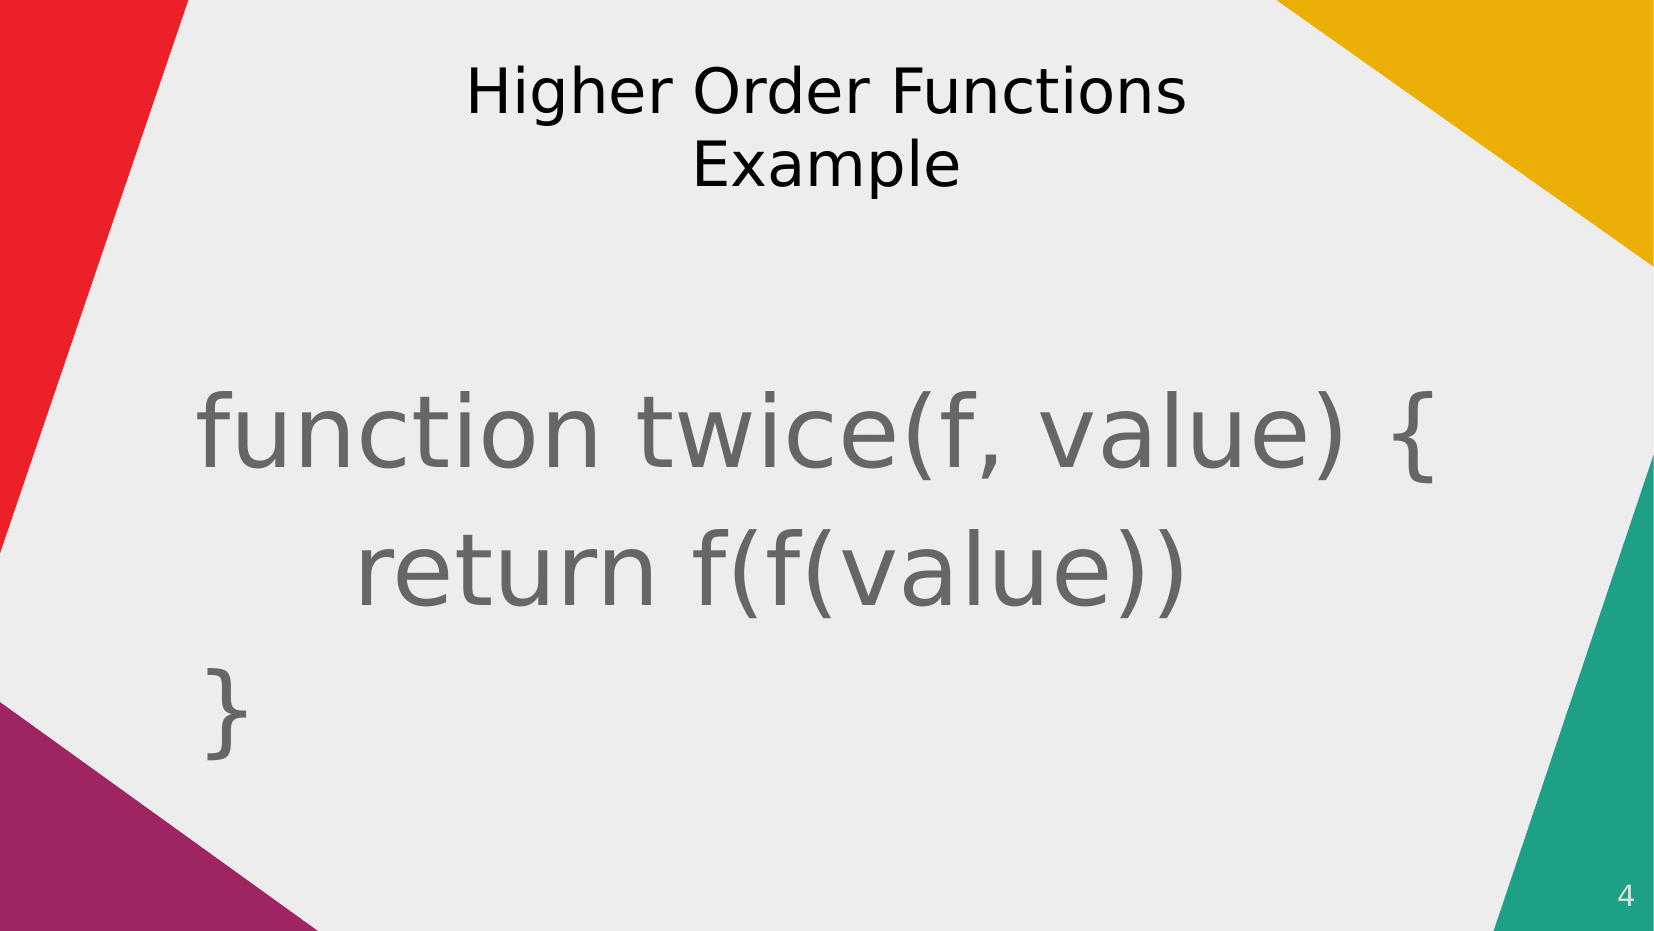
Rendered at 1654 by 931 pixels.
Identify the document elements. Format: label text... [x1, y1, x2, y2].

list function twice(f, value) { return f(f(value)) } [195, 236, 1606, 785]
title Higher Order Functions Example [114, 54, 1539, 203]
